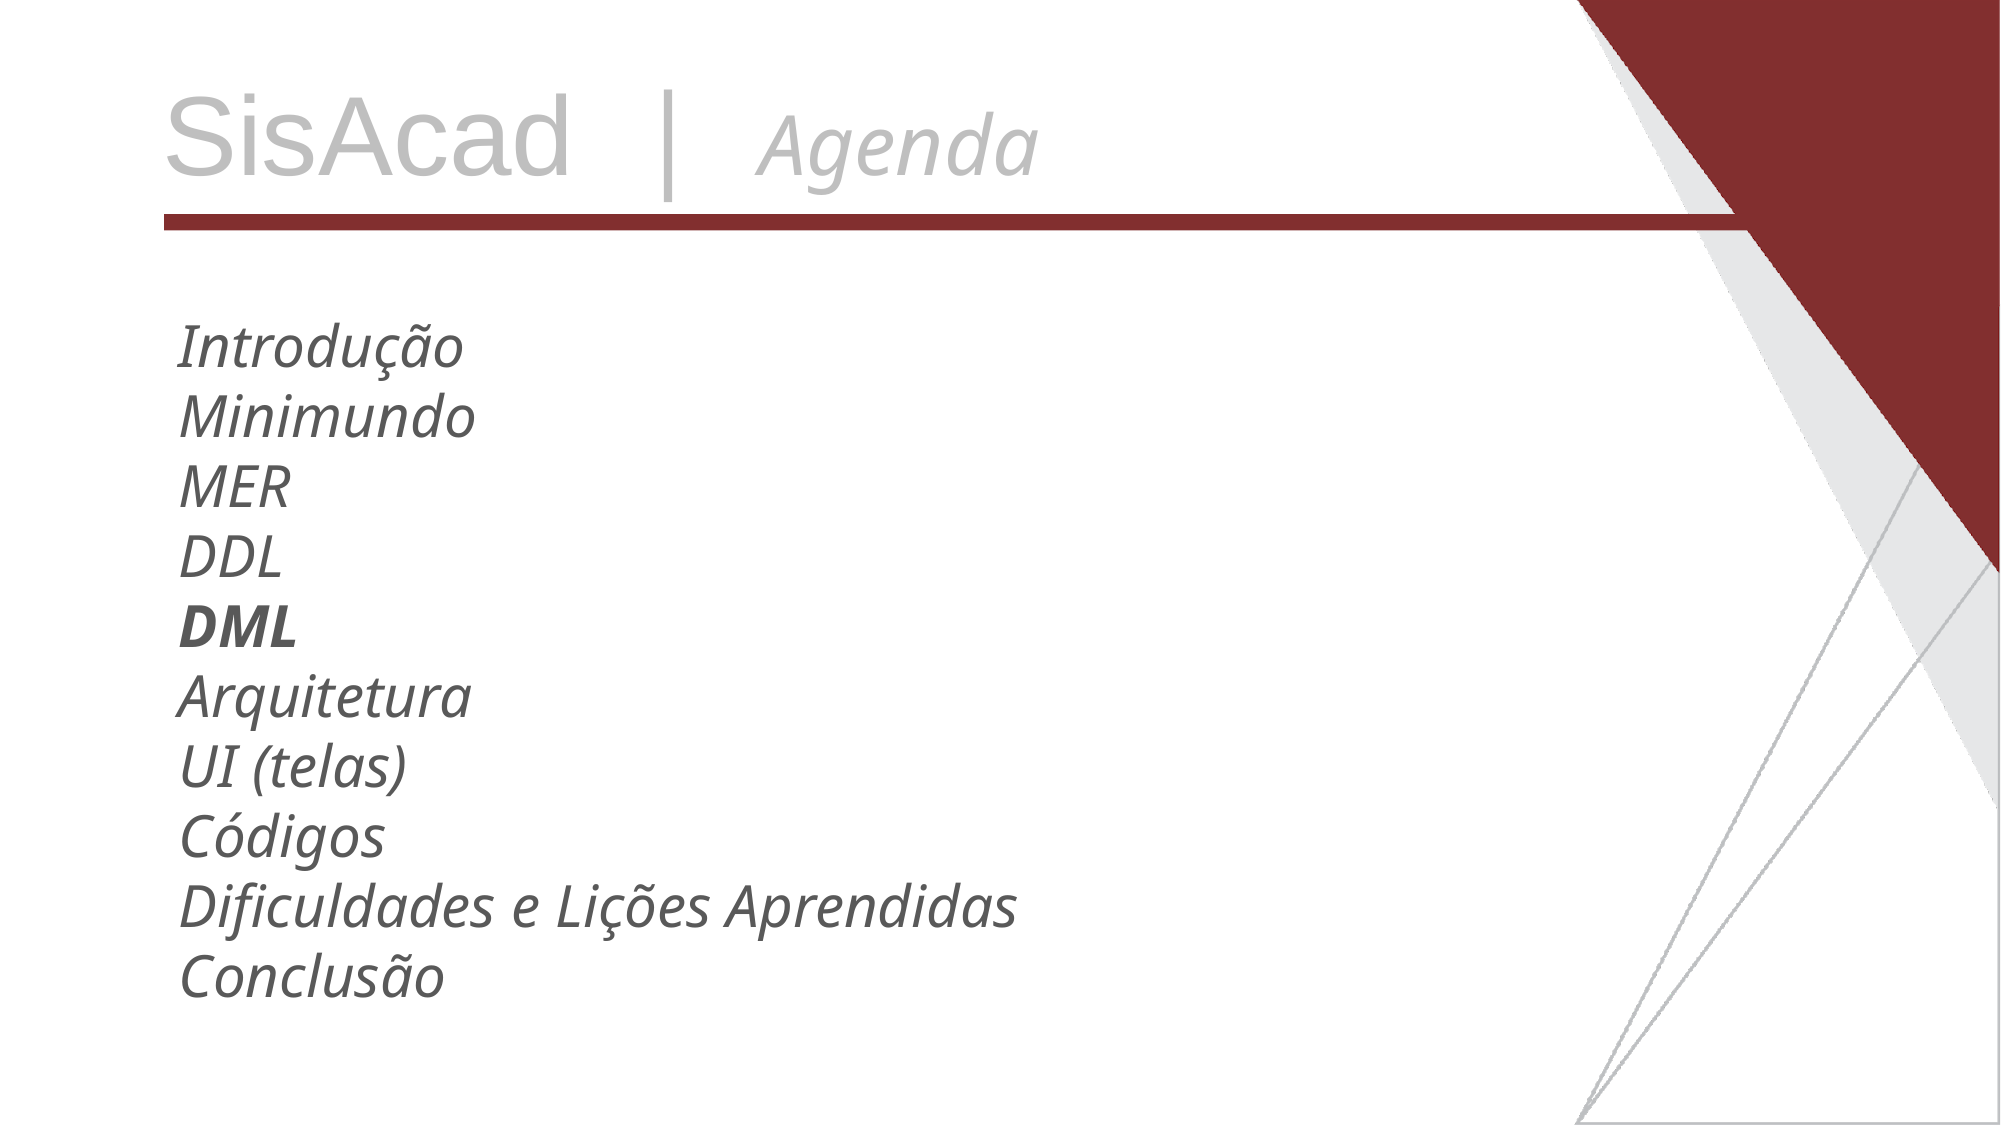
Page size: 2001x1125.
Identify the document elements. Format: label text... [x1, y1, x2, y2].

text_box Introdução Minimundo MER DDL DML Arquitetura UI (telas) Códigos Dificuldades e Lições Aprendidas Conclusão [164, 302, 1730, 1125]
picture [0, 0, 2001, 1125]
text_box SisAcad | Agenda [147, 55, 1681, 208]
text_box [164, 214, 1927, 231]
